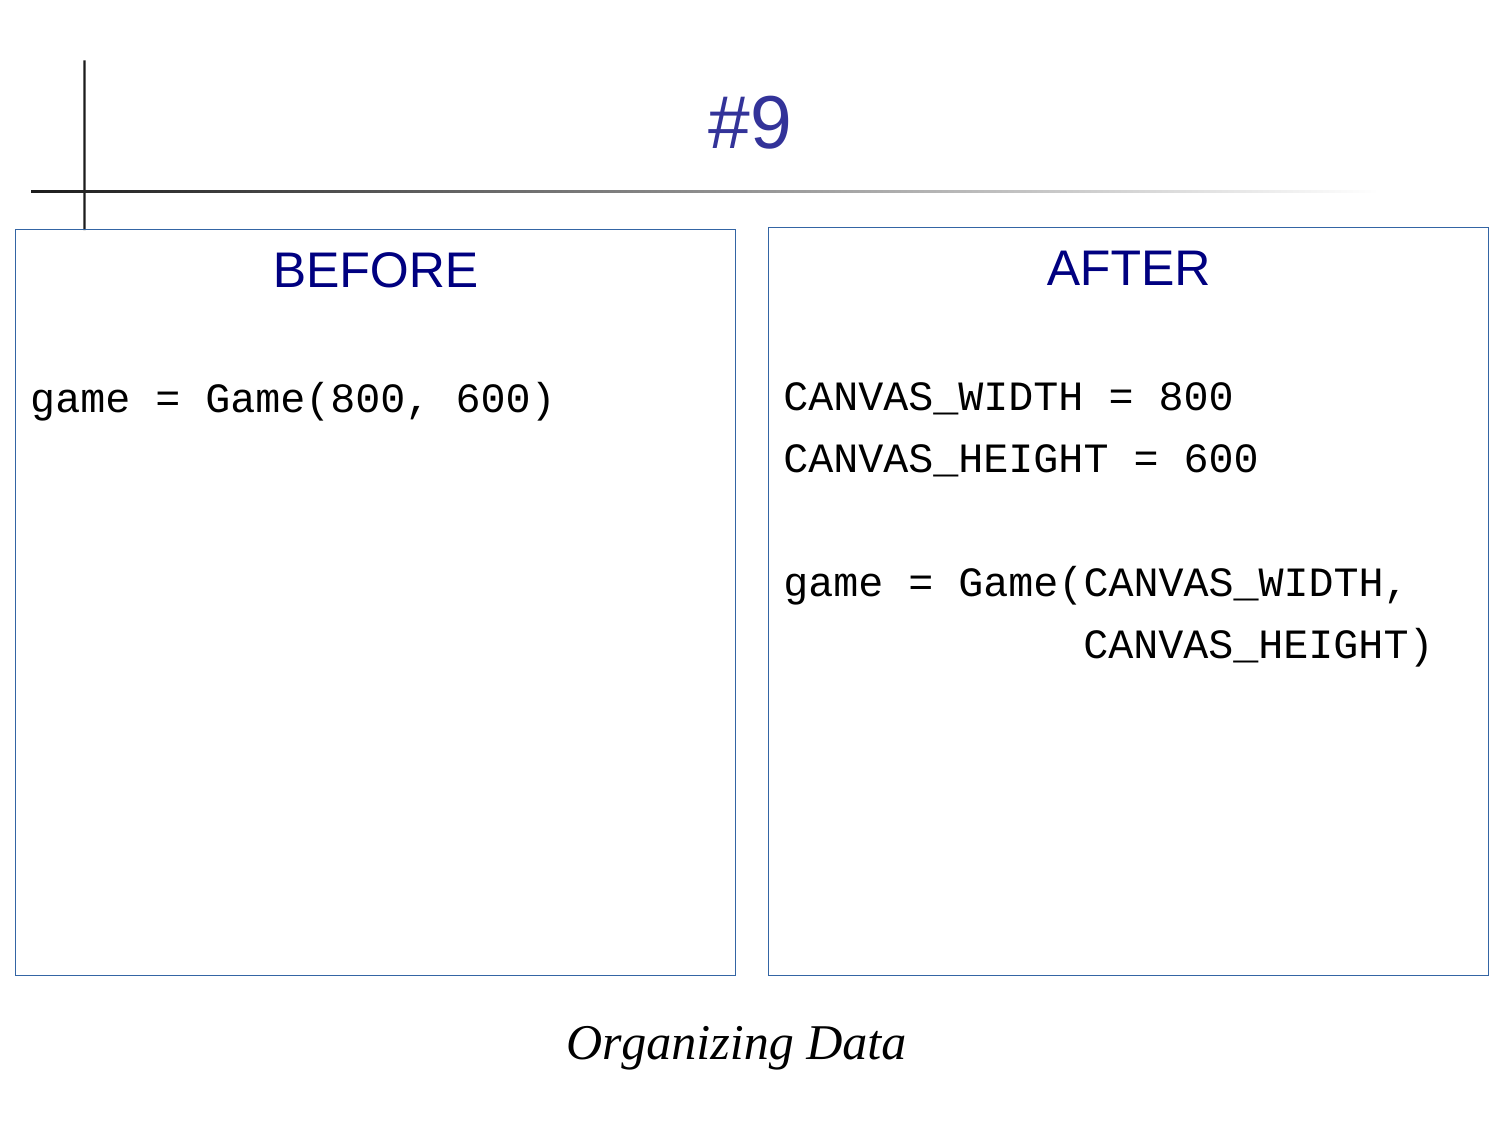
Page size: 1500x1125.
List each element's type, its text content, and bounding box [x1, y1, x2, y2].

list AFTER CANVAS_WIDTH = 800 CANVAS_HEIGHT = 600 game = Game(CANVAS_WIDTH, CANVAS_HEIGHT) [768, 227, 1489, 976]
text_box Organizing Data [151, 1002, 1322, 1078]
title #9 [50, 37, 1450, 201]
list BEFORE game = Game(800, 600) [15, 229, 736, 976]
